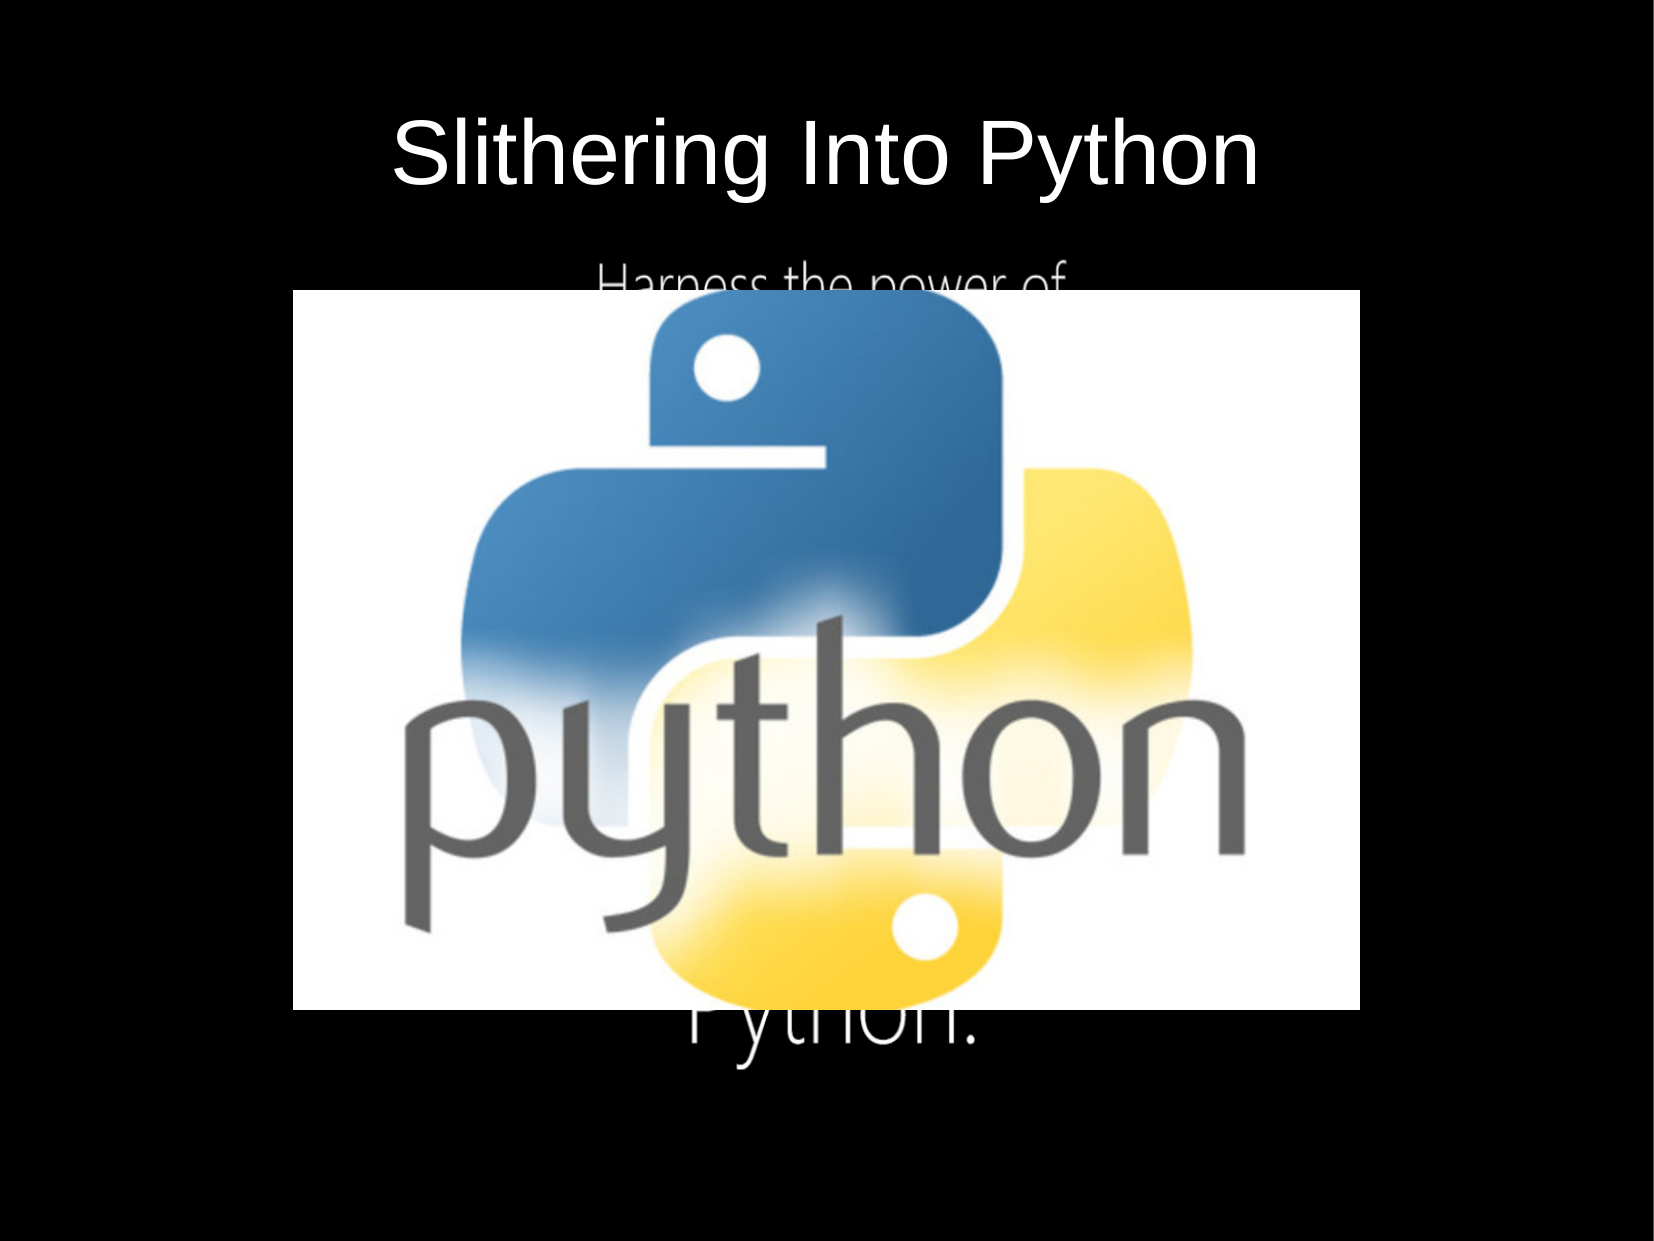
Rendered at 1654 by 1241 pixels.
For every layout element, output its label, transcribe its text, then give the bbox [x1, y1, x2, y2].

title Slithering Into Python [82, 49, 1571, 257]
picture [0, 0, 1654, 1241]
